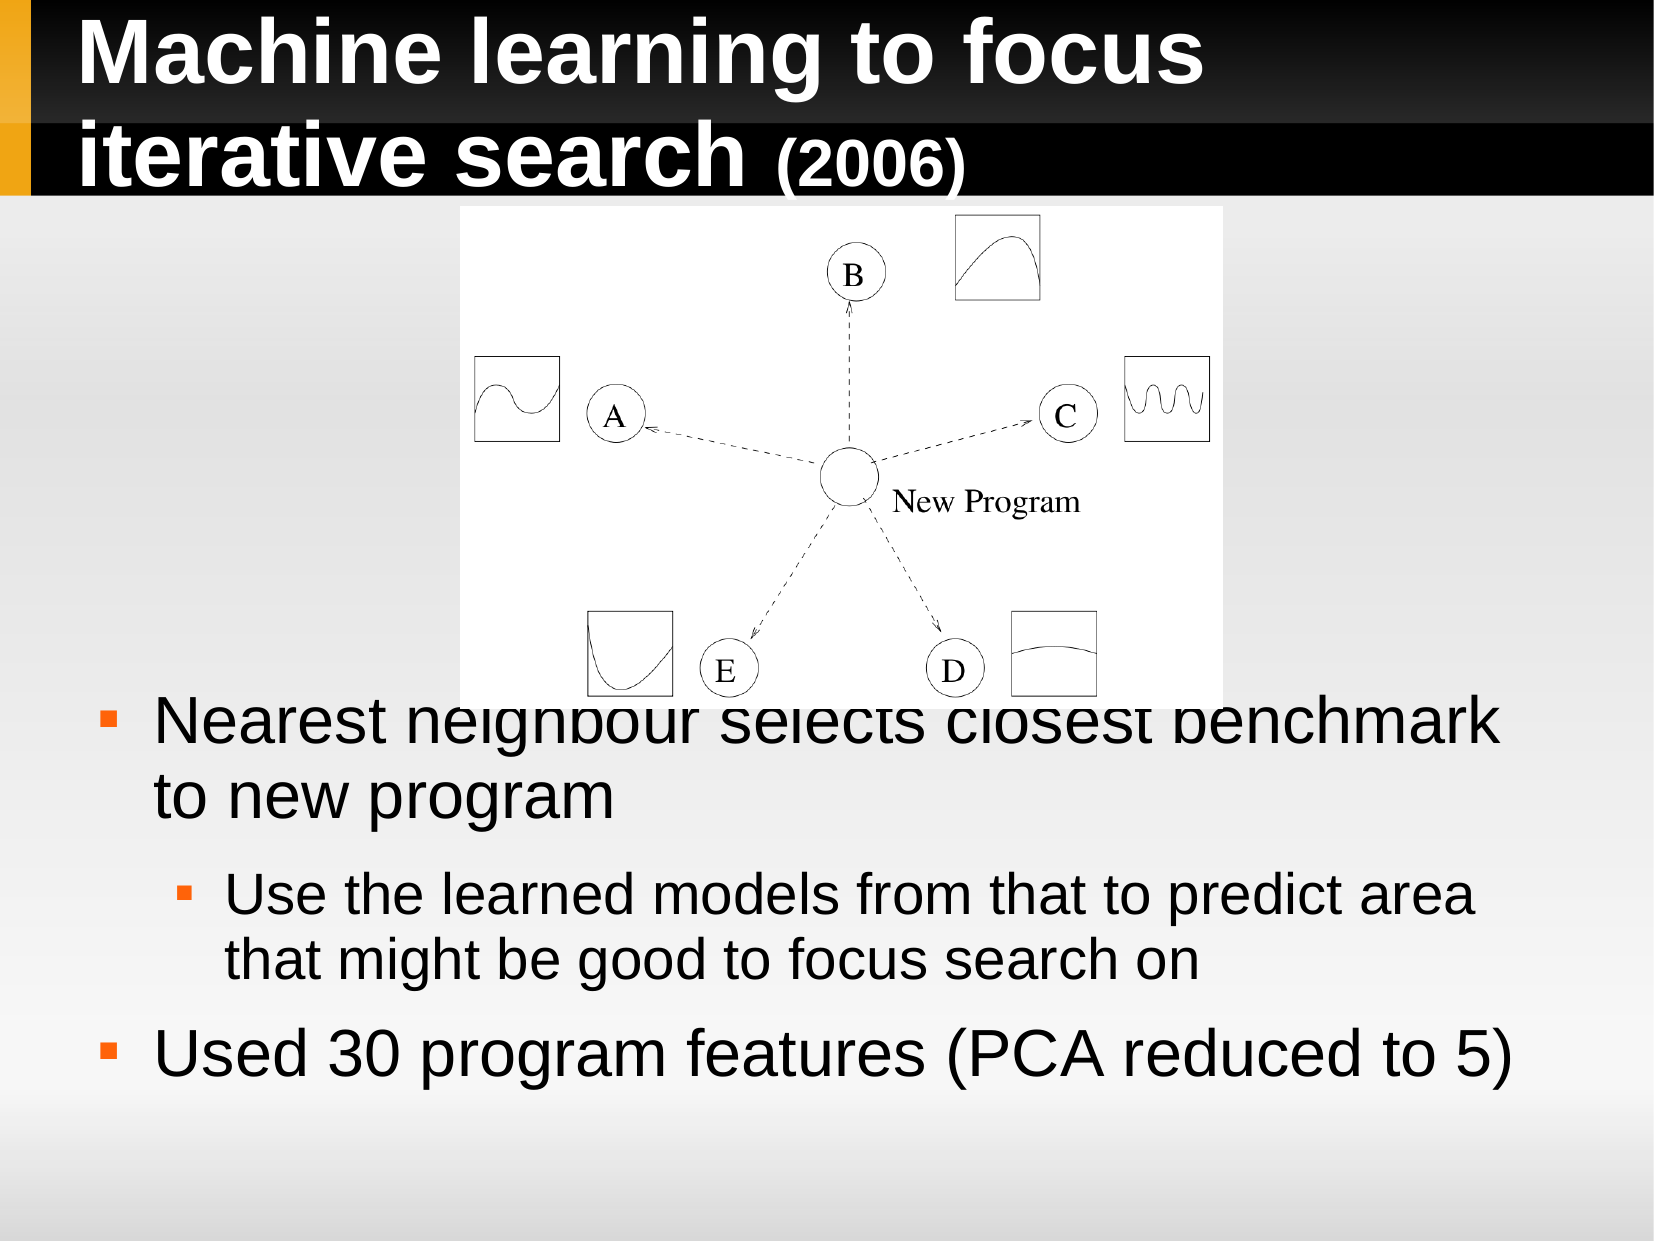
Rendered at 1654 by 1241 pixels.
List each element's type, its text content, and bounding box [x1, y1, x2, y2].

title Machine learning to focus iterative search (2006) [76, 0, 1565, 222]
list Nearest neighbour selects closest benchmark to new program Use the learned models from that to predict area that might be good to focus search on Used 30 program features (PCA reduced to 5) [82, 265, 1571, 1164]
picture [0, 0, 1654, 1241]
